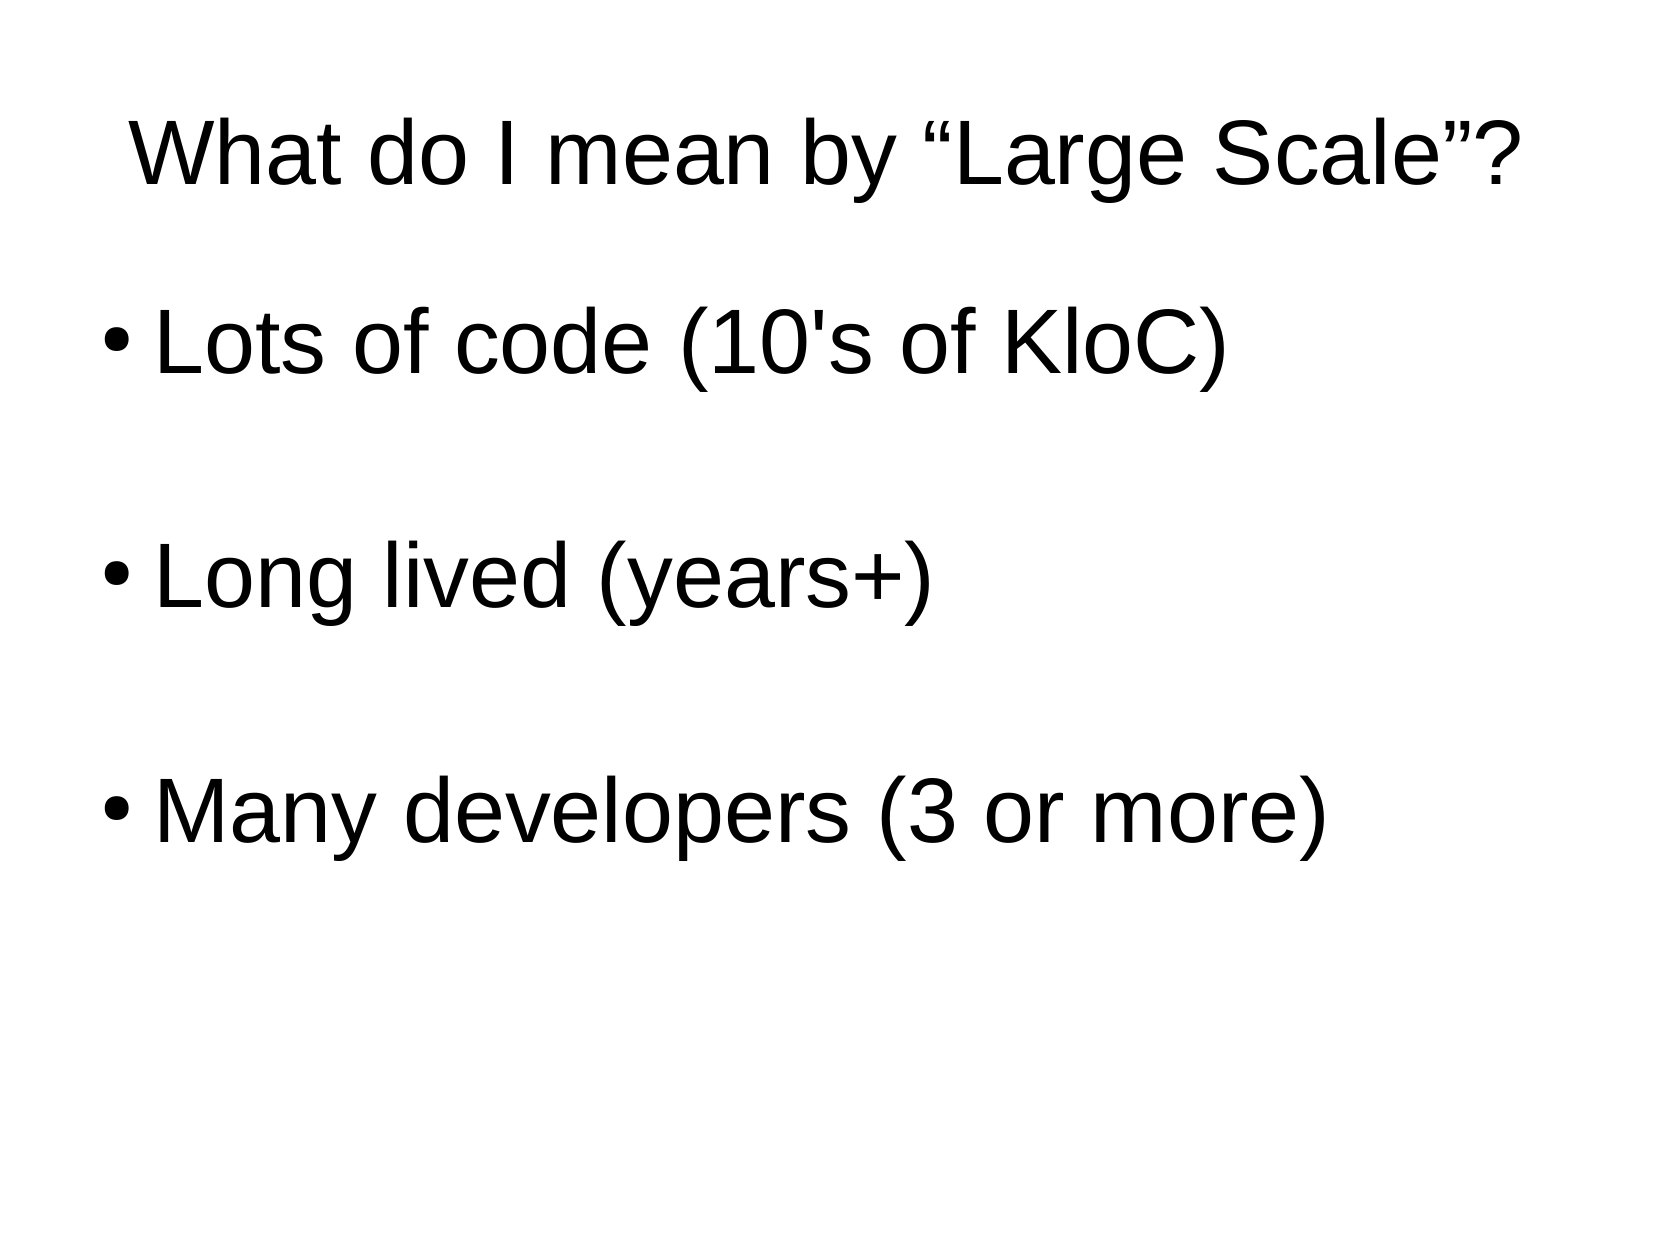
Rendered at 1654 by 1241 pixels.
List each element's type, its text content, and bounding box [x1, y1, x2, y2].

title What do I mean by “Large Scale”? [82, 49, 1571, 257]
list Lots of code (10's of KloC) Long lived (years+) Many developers (3 or more) [82, 290, 1571, 1109]
